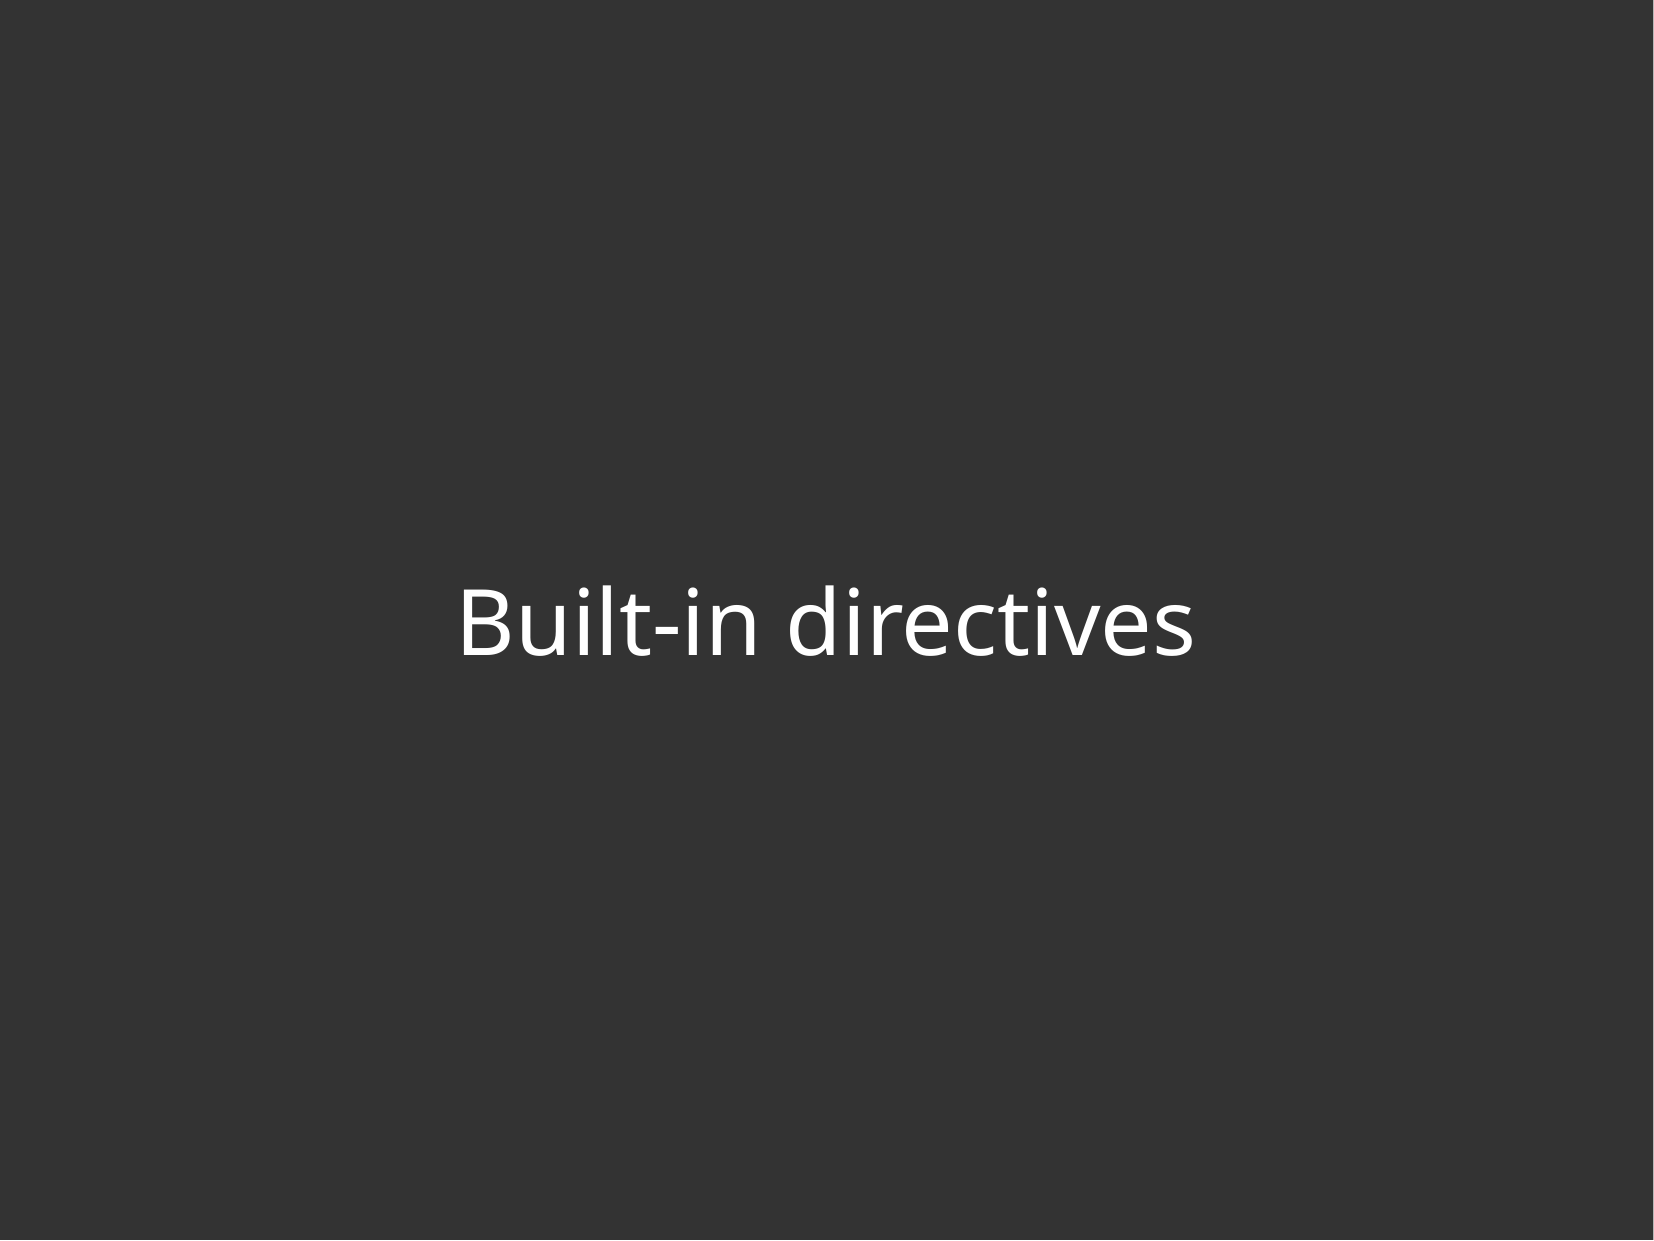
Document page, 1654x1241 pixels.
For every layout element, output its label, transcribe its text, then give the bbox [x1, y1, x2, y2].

subtitle Built-in directives [82, 260, 1571, 980]
